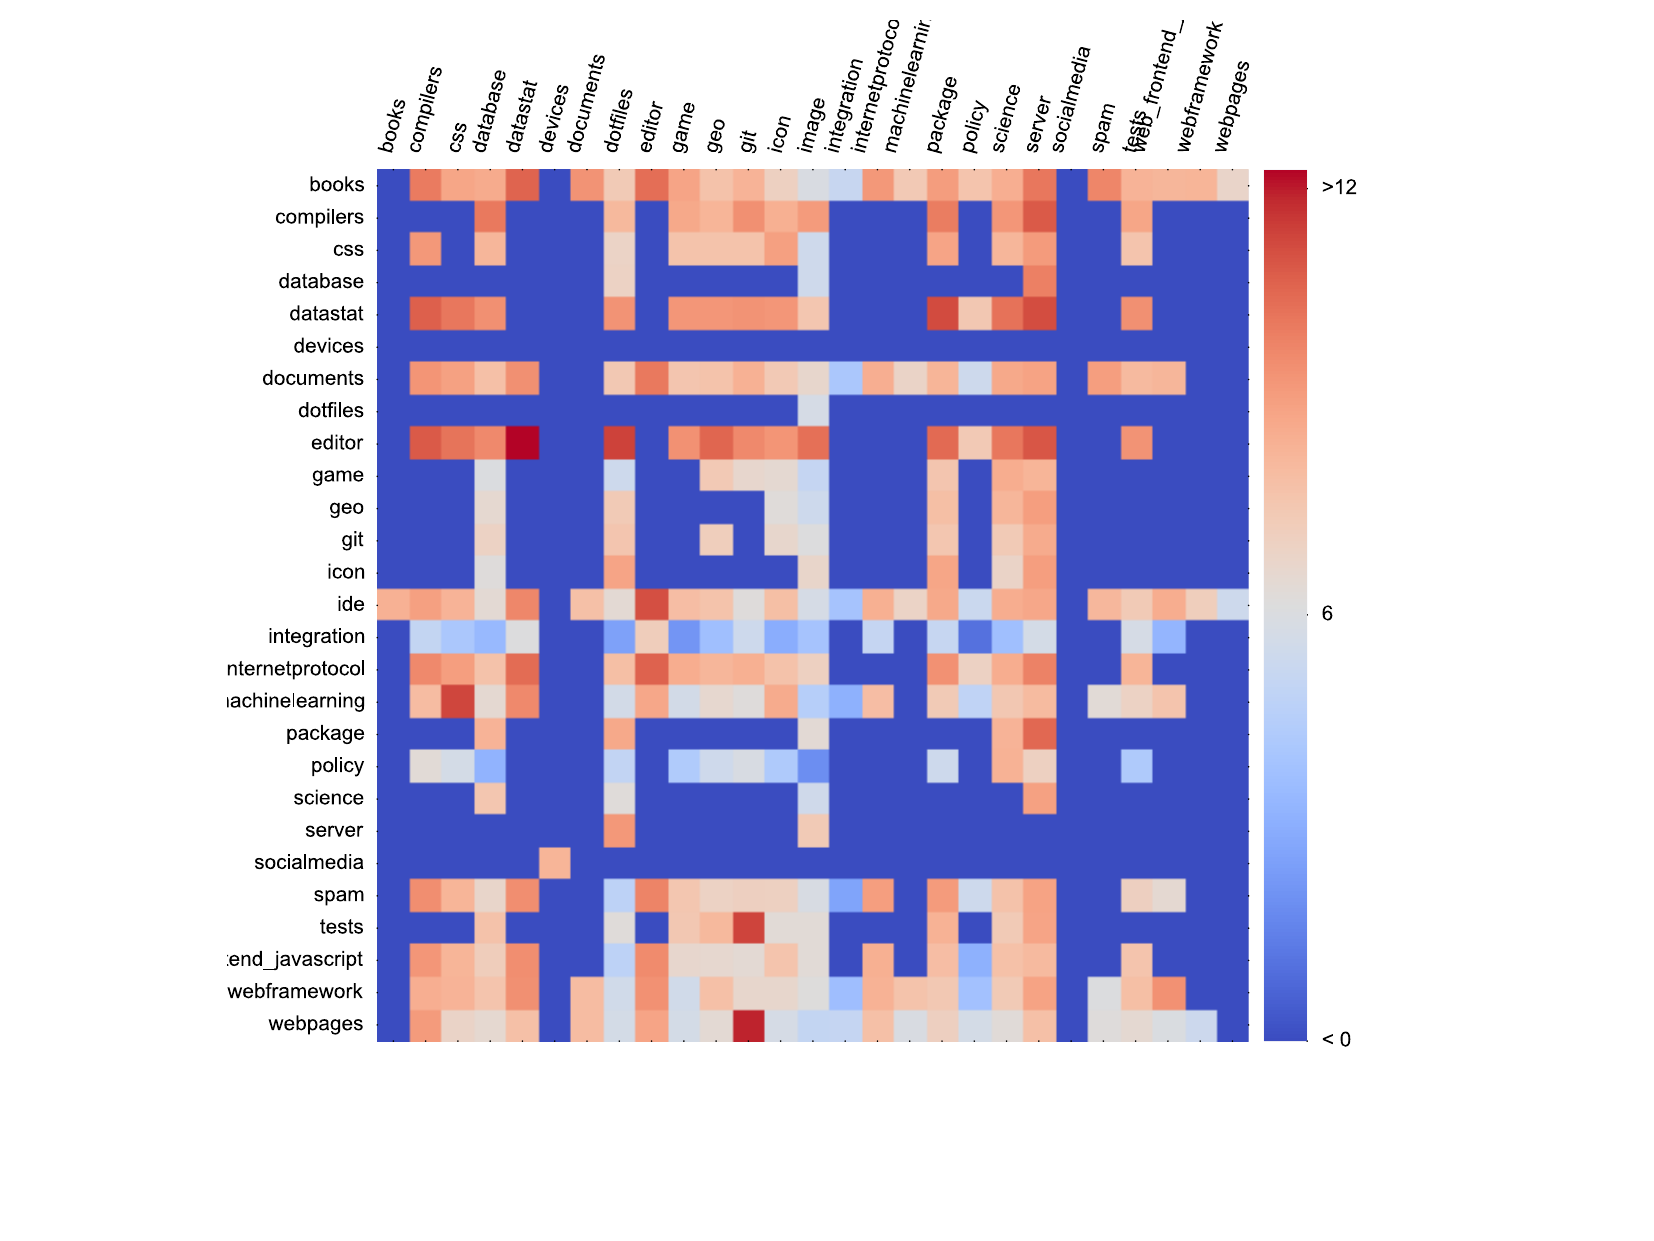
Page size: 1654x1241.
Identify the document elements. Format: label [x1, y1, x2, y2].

picture [227, 20, 1428, 1221]
